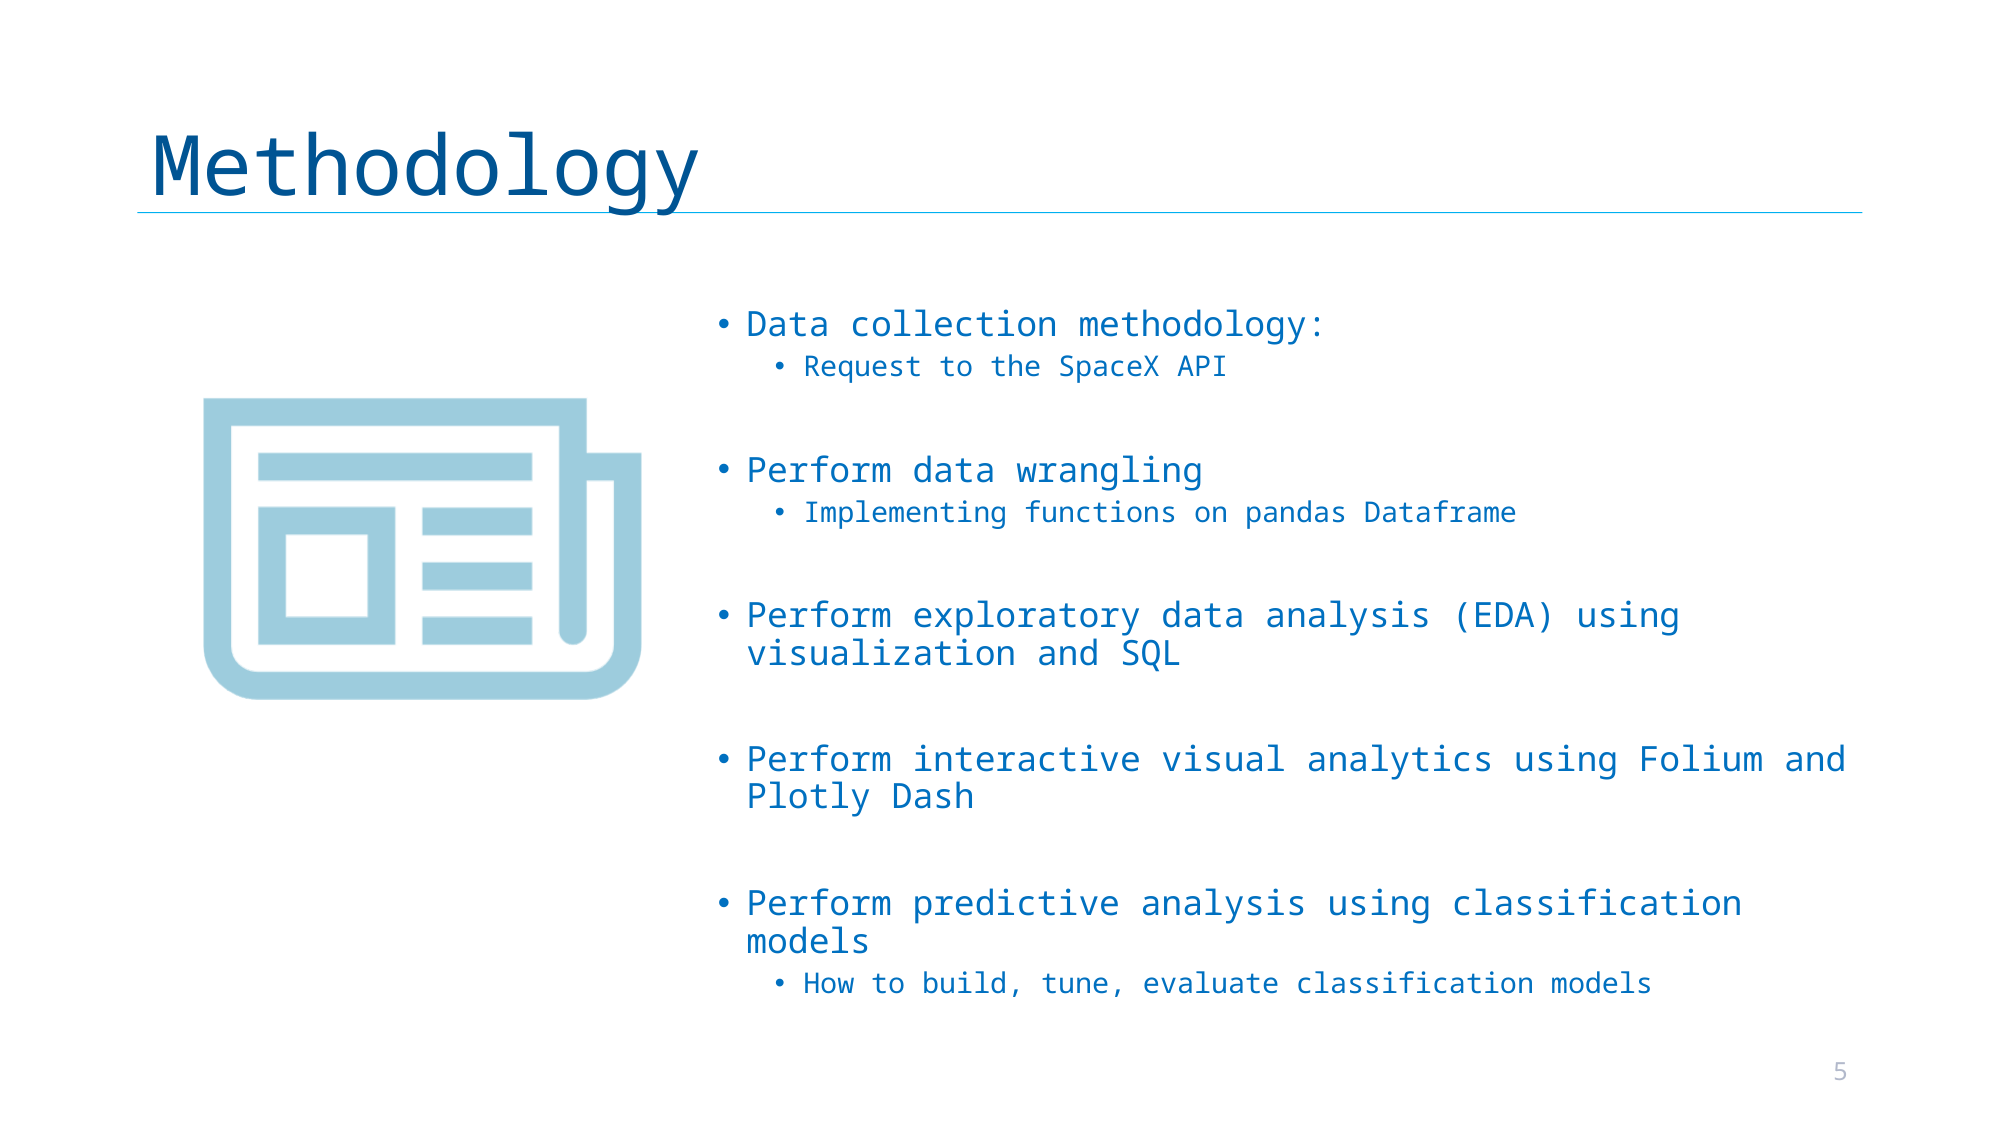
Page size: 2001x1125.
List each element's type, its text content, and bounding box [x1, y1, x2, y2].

title Methodology [137, 59, 1863, 278]
text_box Data collection methodology: Request to the SpaceX API Perform data wrangling Implementing functions on pandas Dataframe Perform exploratory data analysis (EDA) using visualization and SQL Perform interactive visual analytics using Folium and Plotly Dash Perform predictive analysis using classification models How to build, tune, evaluate classification models [702, 299, 1863, 1014]
slide_number 41 [1412, 1042, 1863, 1103]
picture [160, 300, 685, 825]
